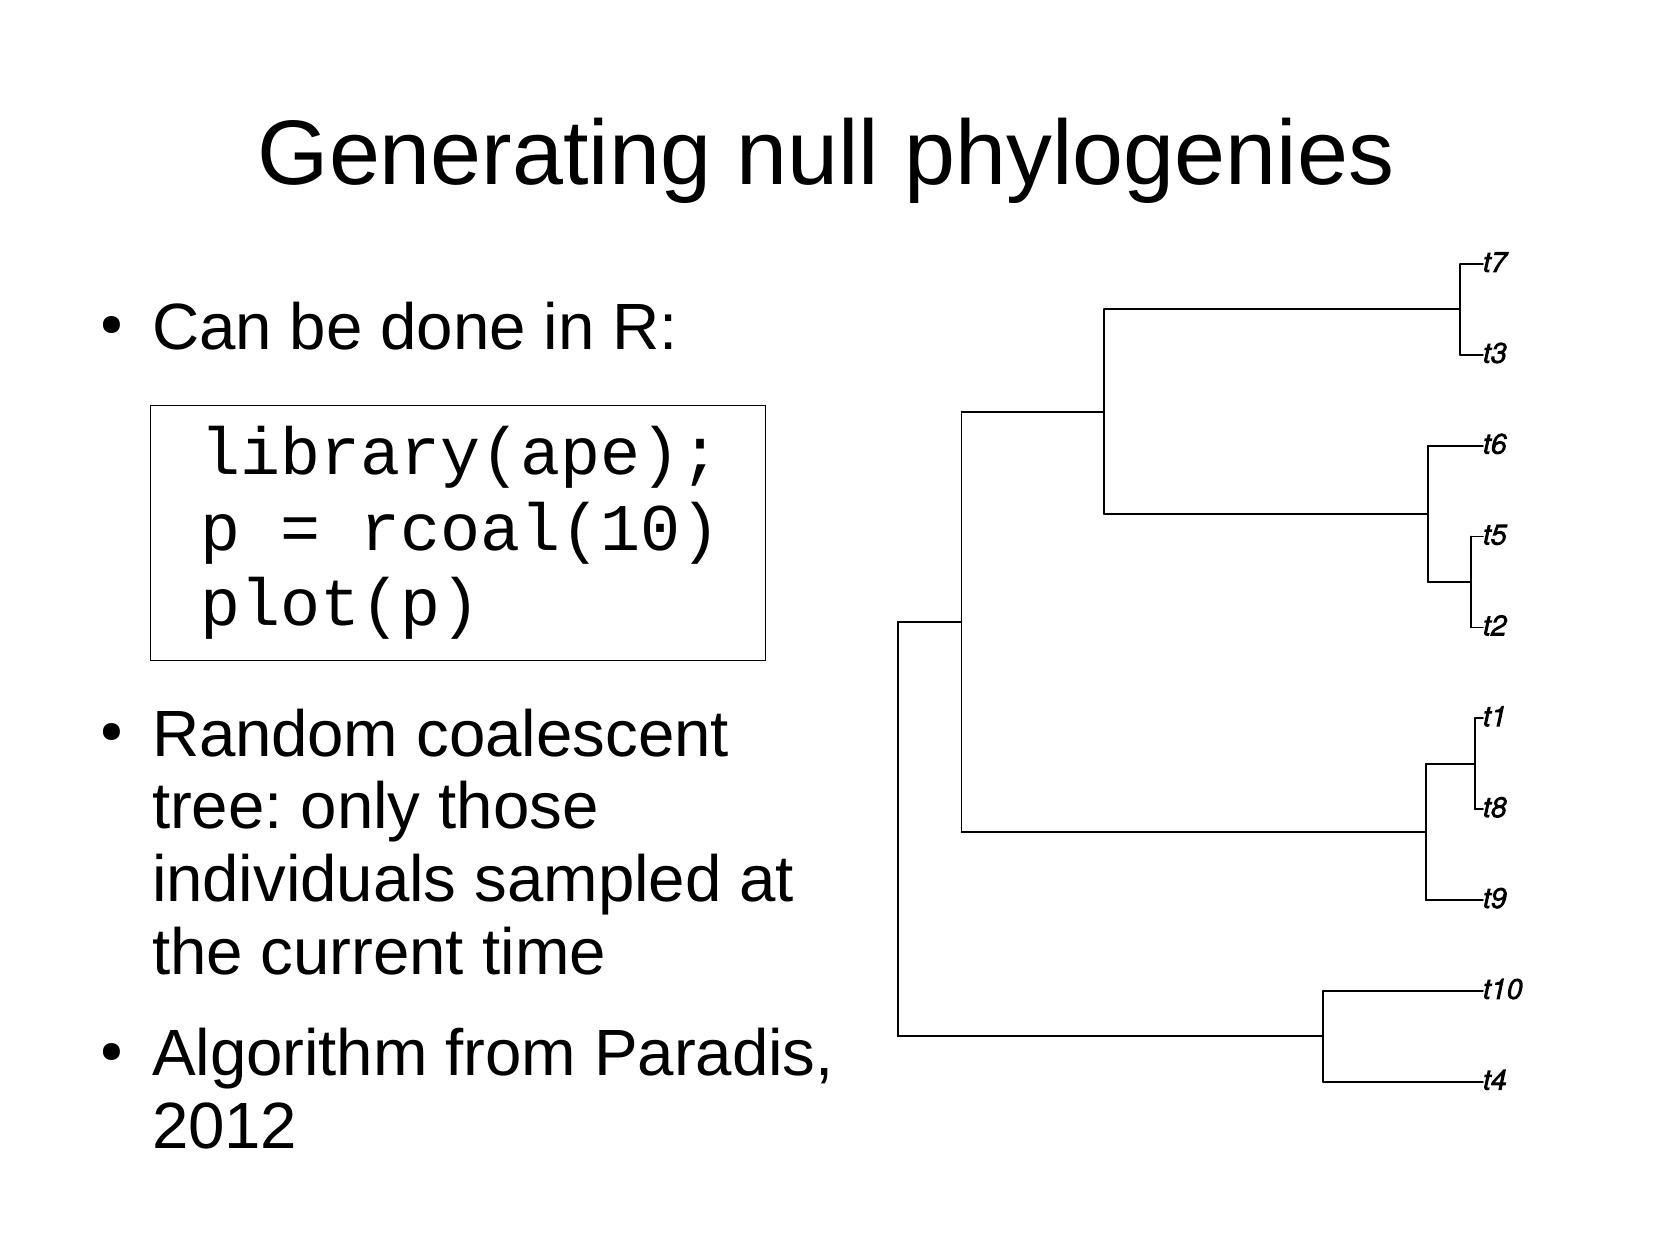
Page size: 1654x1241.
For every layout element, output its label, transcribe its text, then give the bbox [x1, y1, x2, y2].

picture [720, 90, 1654, 1241]
list Can be done in R: Random coalescent tree: only those individuals sampled at the current time Algorithm from Paradis, 2012 [82, 290, 841, 1171]
title Generating null phylogenies [82, 49, 1571, 257]
text_box library(ape); p = rcoal(10) plot(p) [150, 405, 766, 661]
